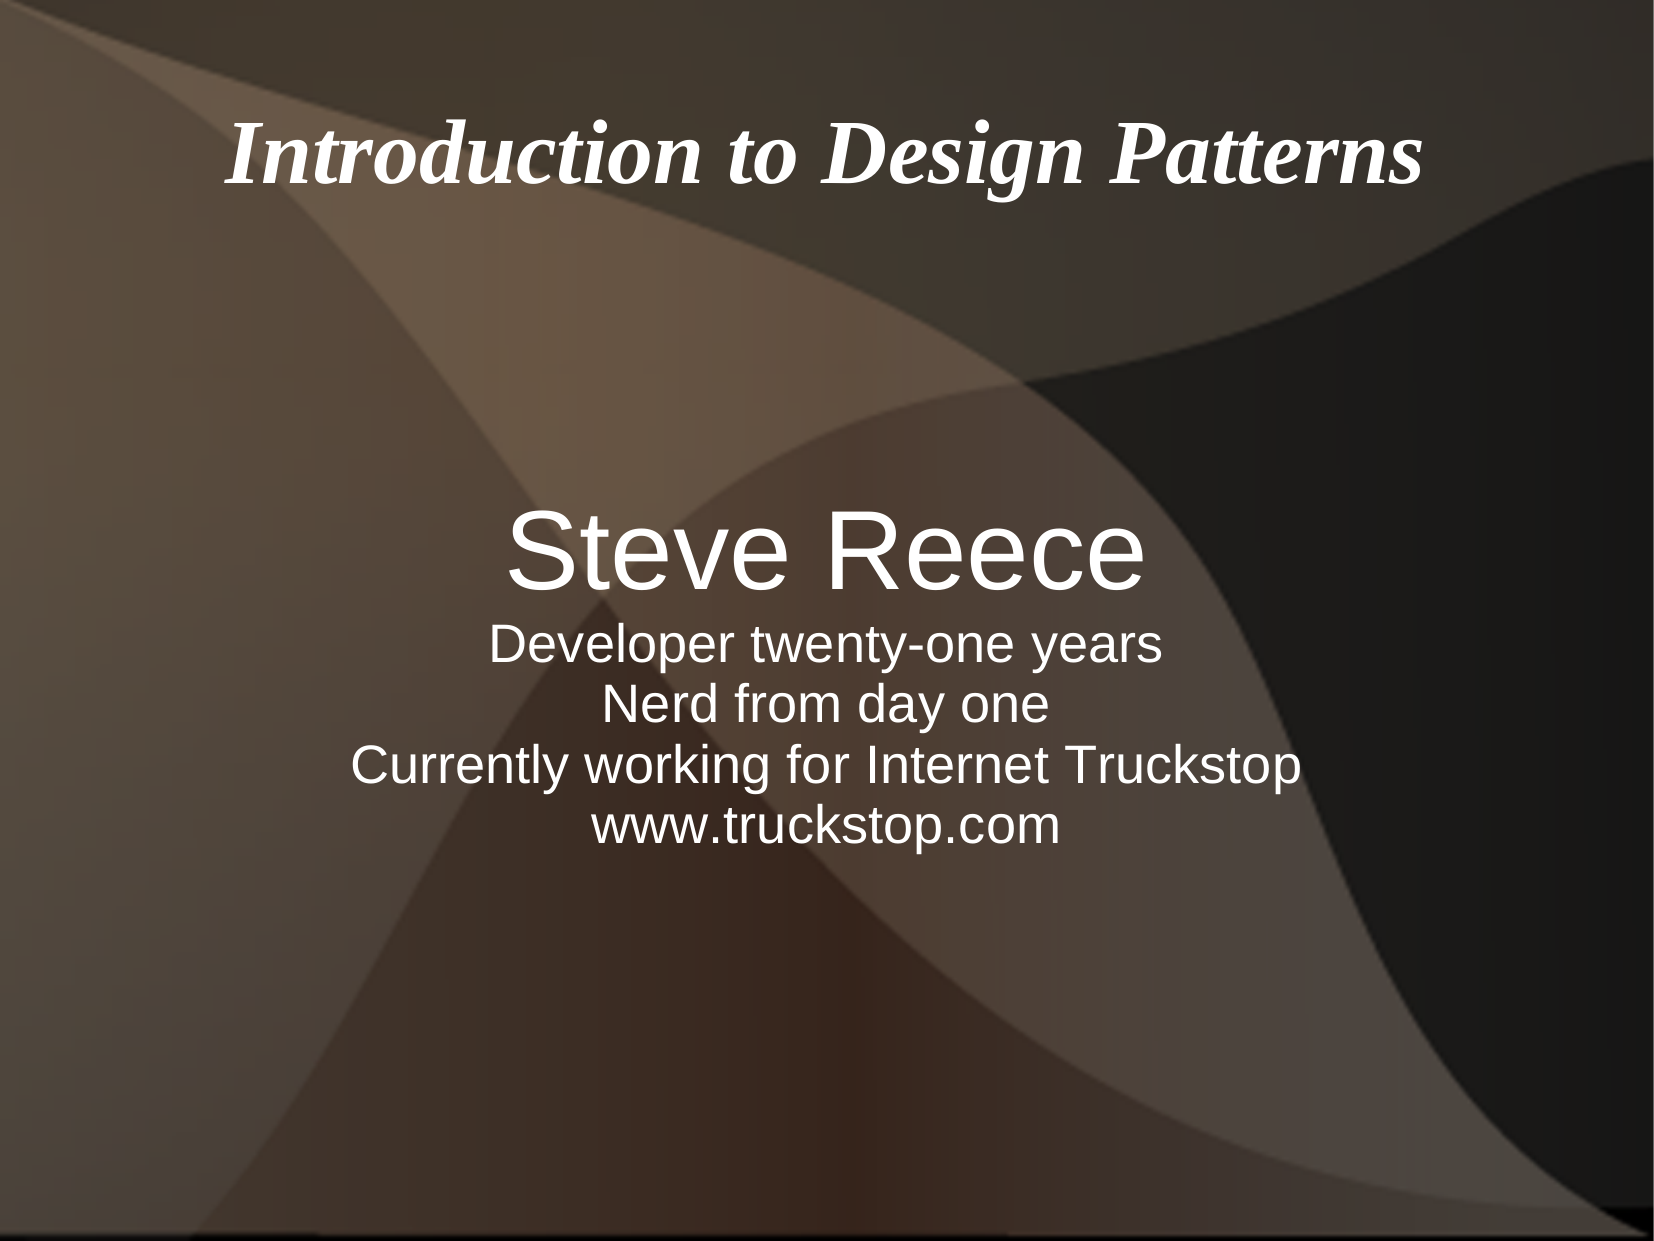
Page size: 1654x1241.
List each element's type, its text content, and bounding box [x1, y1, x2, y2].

picture [0, 0, 1654, 1241]
subtitle Steve Reece Developer twenty-one years Nerd from day one Currently working for Internet Truckstop www.truckstop.com [82, 290, 1571, 1109]
title Introduction to Design Patterns [82, 49, 1571, 257]
